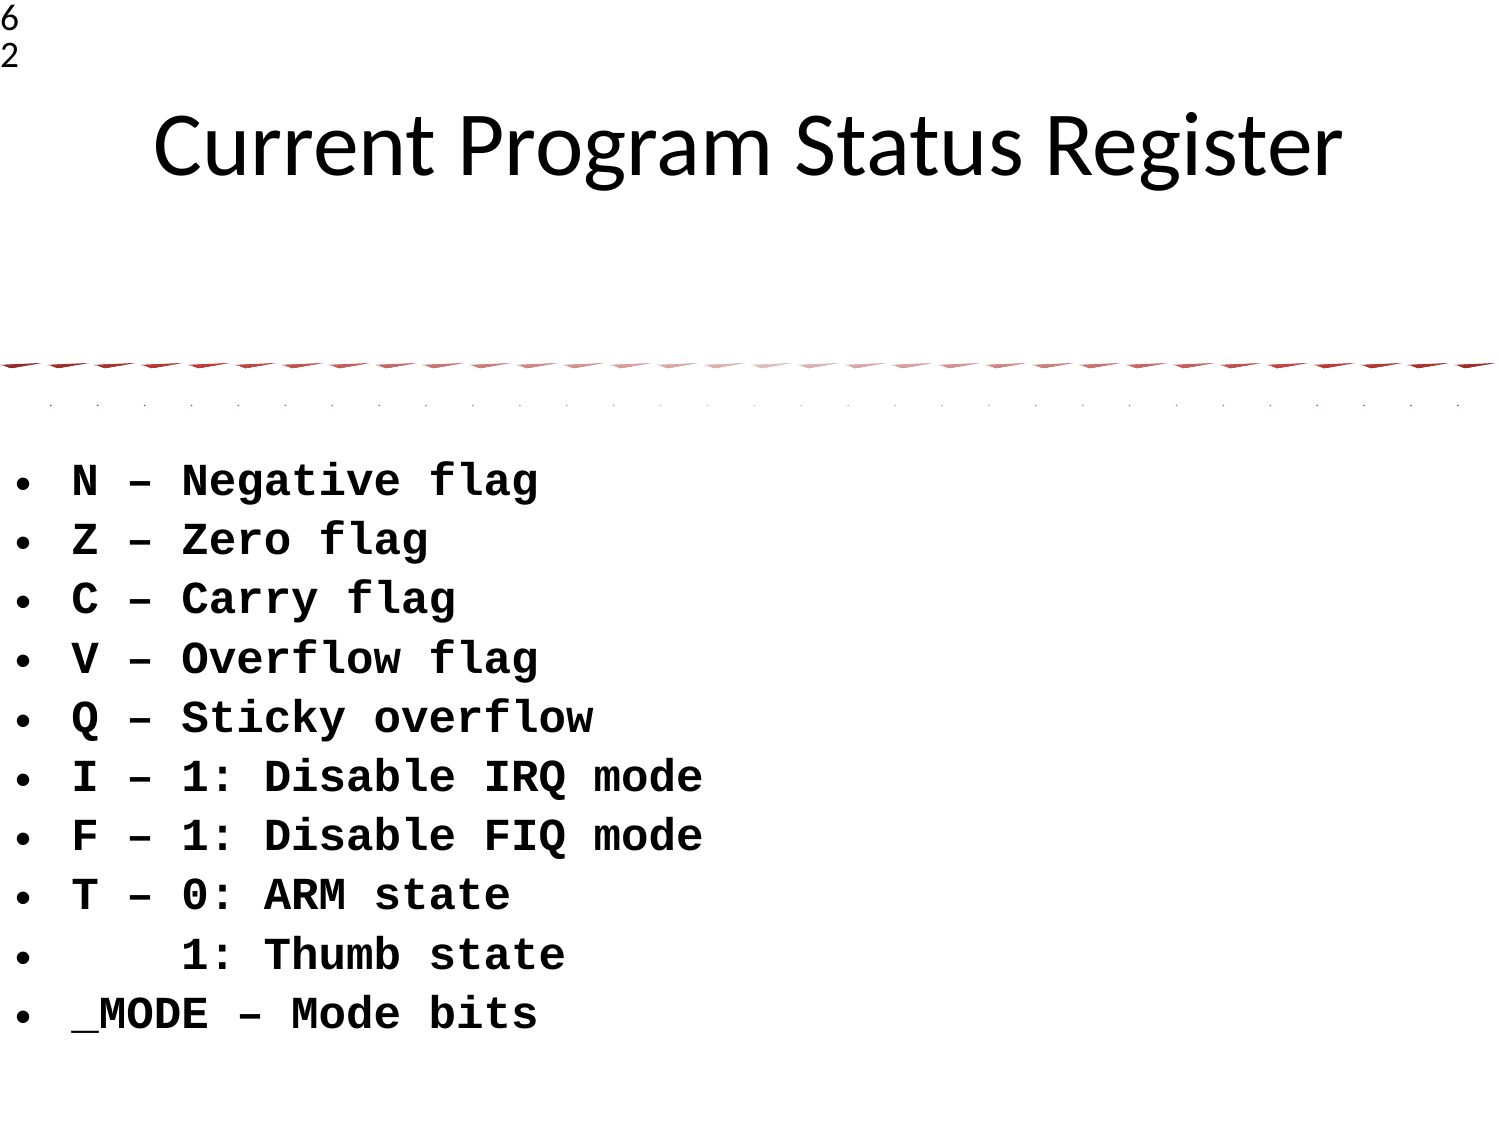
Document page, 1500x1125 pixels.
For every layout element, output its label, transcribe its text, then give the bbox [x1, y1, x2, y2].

text_box T [1228, 362, 1263, 418]
text_box F [1181, 362, 1216, 418]
text_box N [9, 362, 44, 418]
text_box E [1041, 362, 1075, 418]
text_box 21 [469, 362, 513, 369]
text_box Q [196, 362, 231, 418]
text_box 10 [985, 362, 1029, 369]
text_box 14 [797, 362, 841, 369]
text_box D [1416, 362, 1451, 418]
text_box 16 [703, 362, 747, 369]
text_box _ [1275, 362, 1310, 418]
text_box I [1135, 362, 1169, 418]
text_box O [1369, 362, 1404, 418]
text_box 23 [375, 362, 419, 369]
text_box C [103, 362, 137, 418]
text_box 13 [844, 362, 888, 369]
text_box 25 [281, 362, 325, 369]
text_box Z [56, 362, 90, 418]
text_box E [1463, 362, 1498, 418]
text_box 19 [563, 362, 607, 369]
title Current Program Status Register [75, 45, 1425, 233]
text_box 20 [516, 362, 560, 369]
text_box 17 [656, 362, 700, 369]
text_box 15 [750, 362, 794, 369]
text_box 11 [938, 362, 982, 369]
text_box 26 [234, 362, 278, 369]
text_box M [1322, 362, 1357, 418]
text_box 18 [610, 362, 654, 369]
text_box N – Negative flag Z – Zero flag C – Carry flag V – Overflow flag Q – Sticky overflow I – 1: Disable IRQ mode F – 1: Disable FIQ mode T – 0: ARM state 1: Thumb state _MODE – Mode bits [0, 449, 775, 1125]
text_box 22 [422, 362, 466, 369]
text_box A [1088, 362, 1122, 418]
text_box 24 [328, 362, 372, 369]
text_box V [150, 362, 184, 418]
text_box 12 [891, 362, 935, 369]
